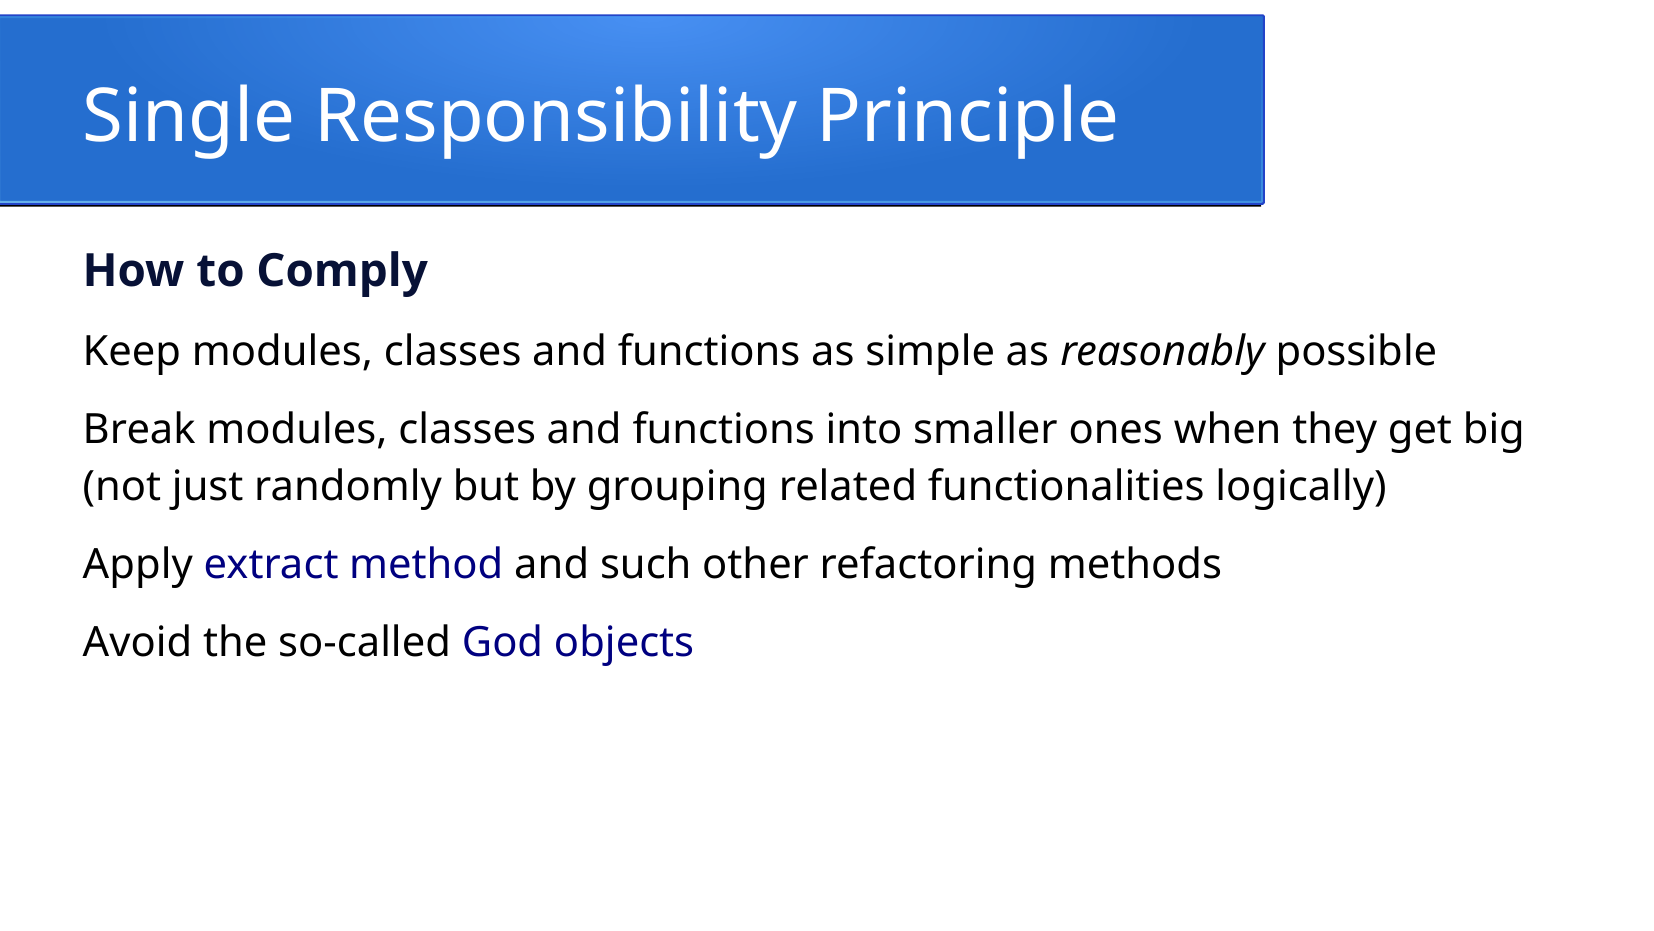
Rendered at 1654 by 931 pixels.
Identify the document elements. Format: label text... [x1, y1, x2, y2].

subtitle How to Comply Keep modules, classes and functions as simple as reasonably possible Break modules, classes and functions into smaller ones when they get big (not just randomly but by grouping related functionalities logically) Apply extract method and such other refactoring methods Avoid the so-called God objects [82, 237, 1571, 814]
title Single Responsibility Principle [82, 35, 1235, 189]
